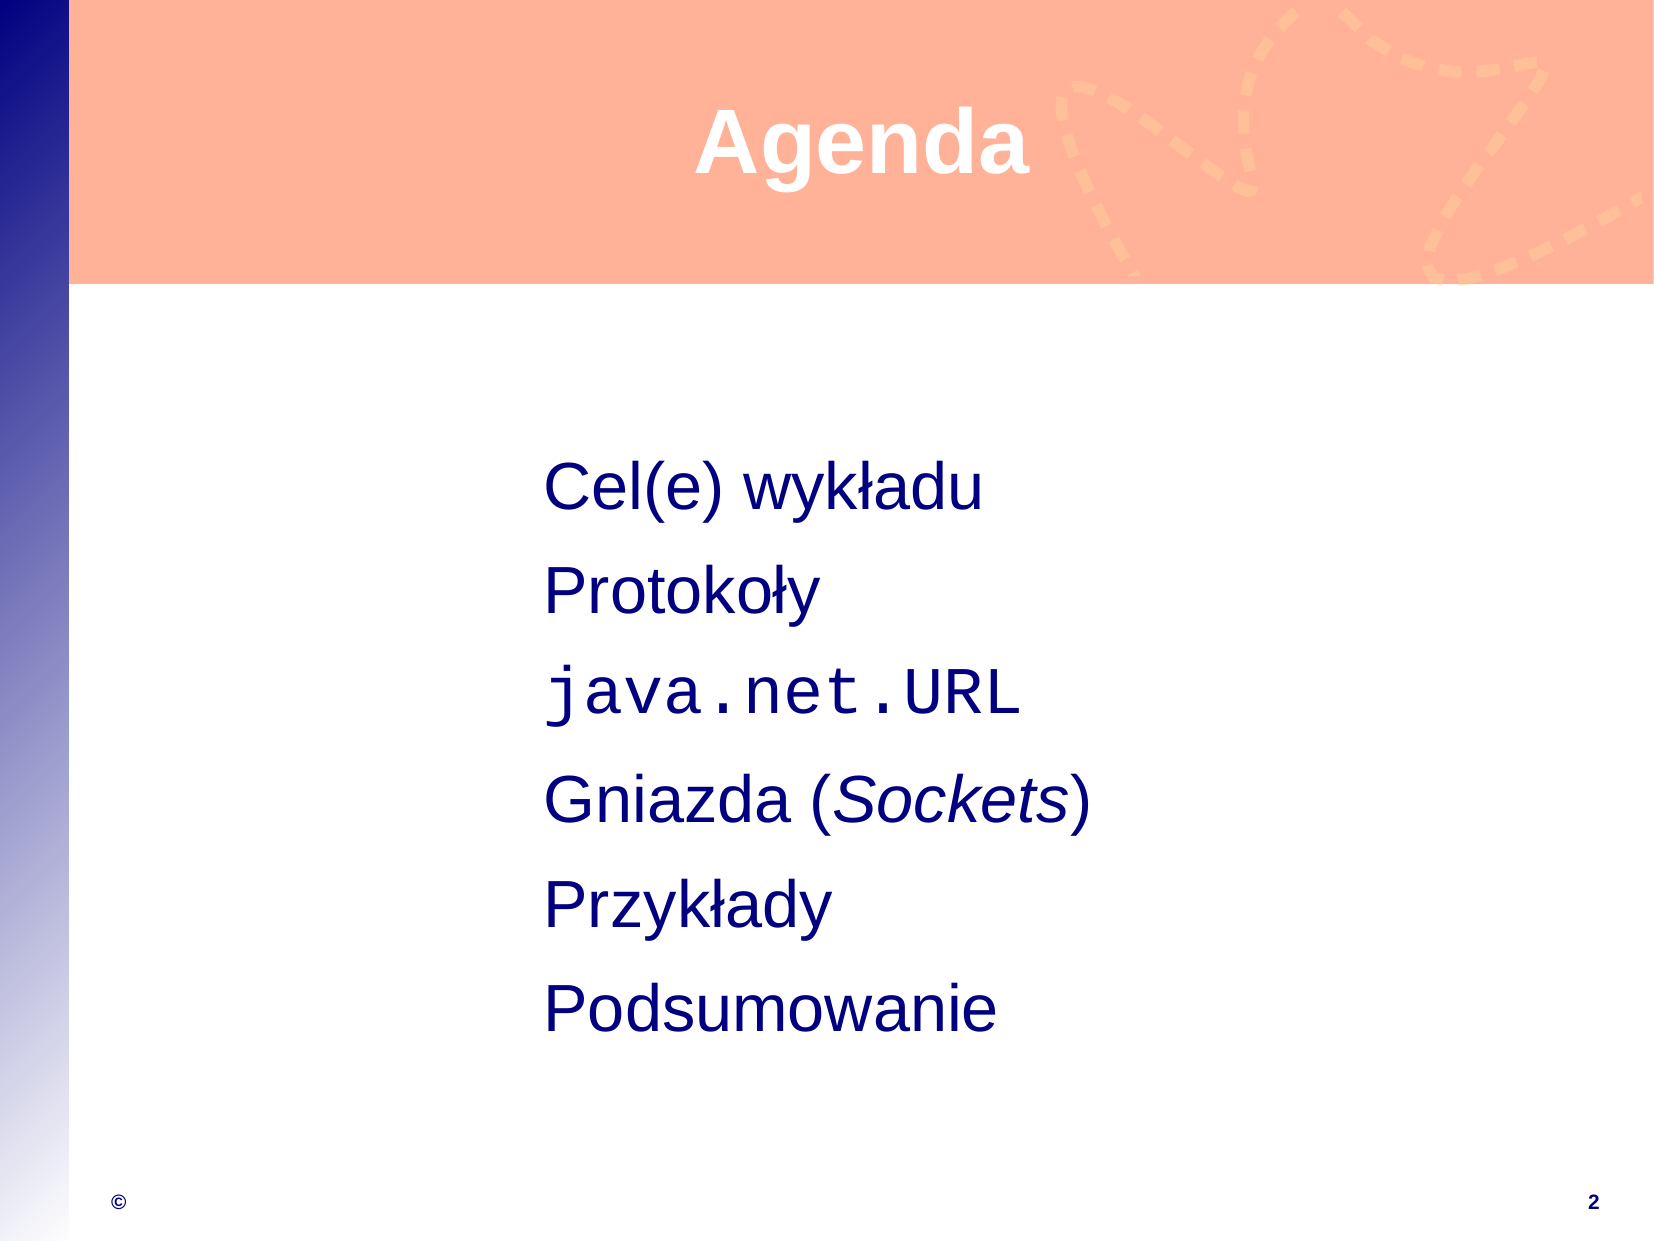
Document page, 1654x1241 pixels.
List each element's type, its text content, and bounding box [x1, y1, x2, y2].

title Agenda [70, 37, 1654, 246]
list Cel(e) wykładu Protokoły java.net.URL Gniazda (Sockets) Przykłady Podsumowanie [552, 449, 1173, 1046]
